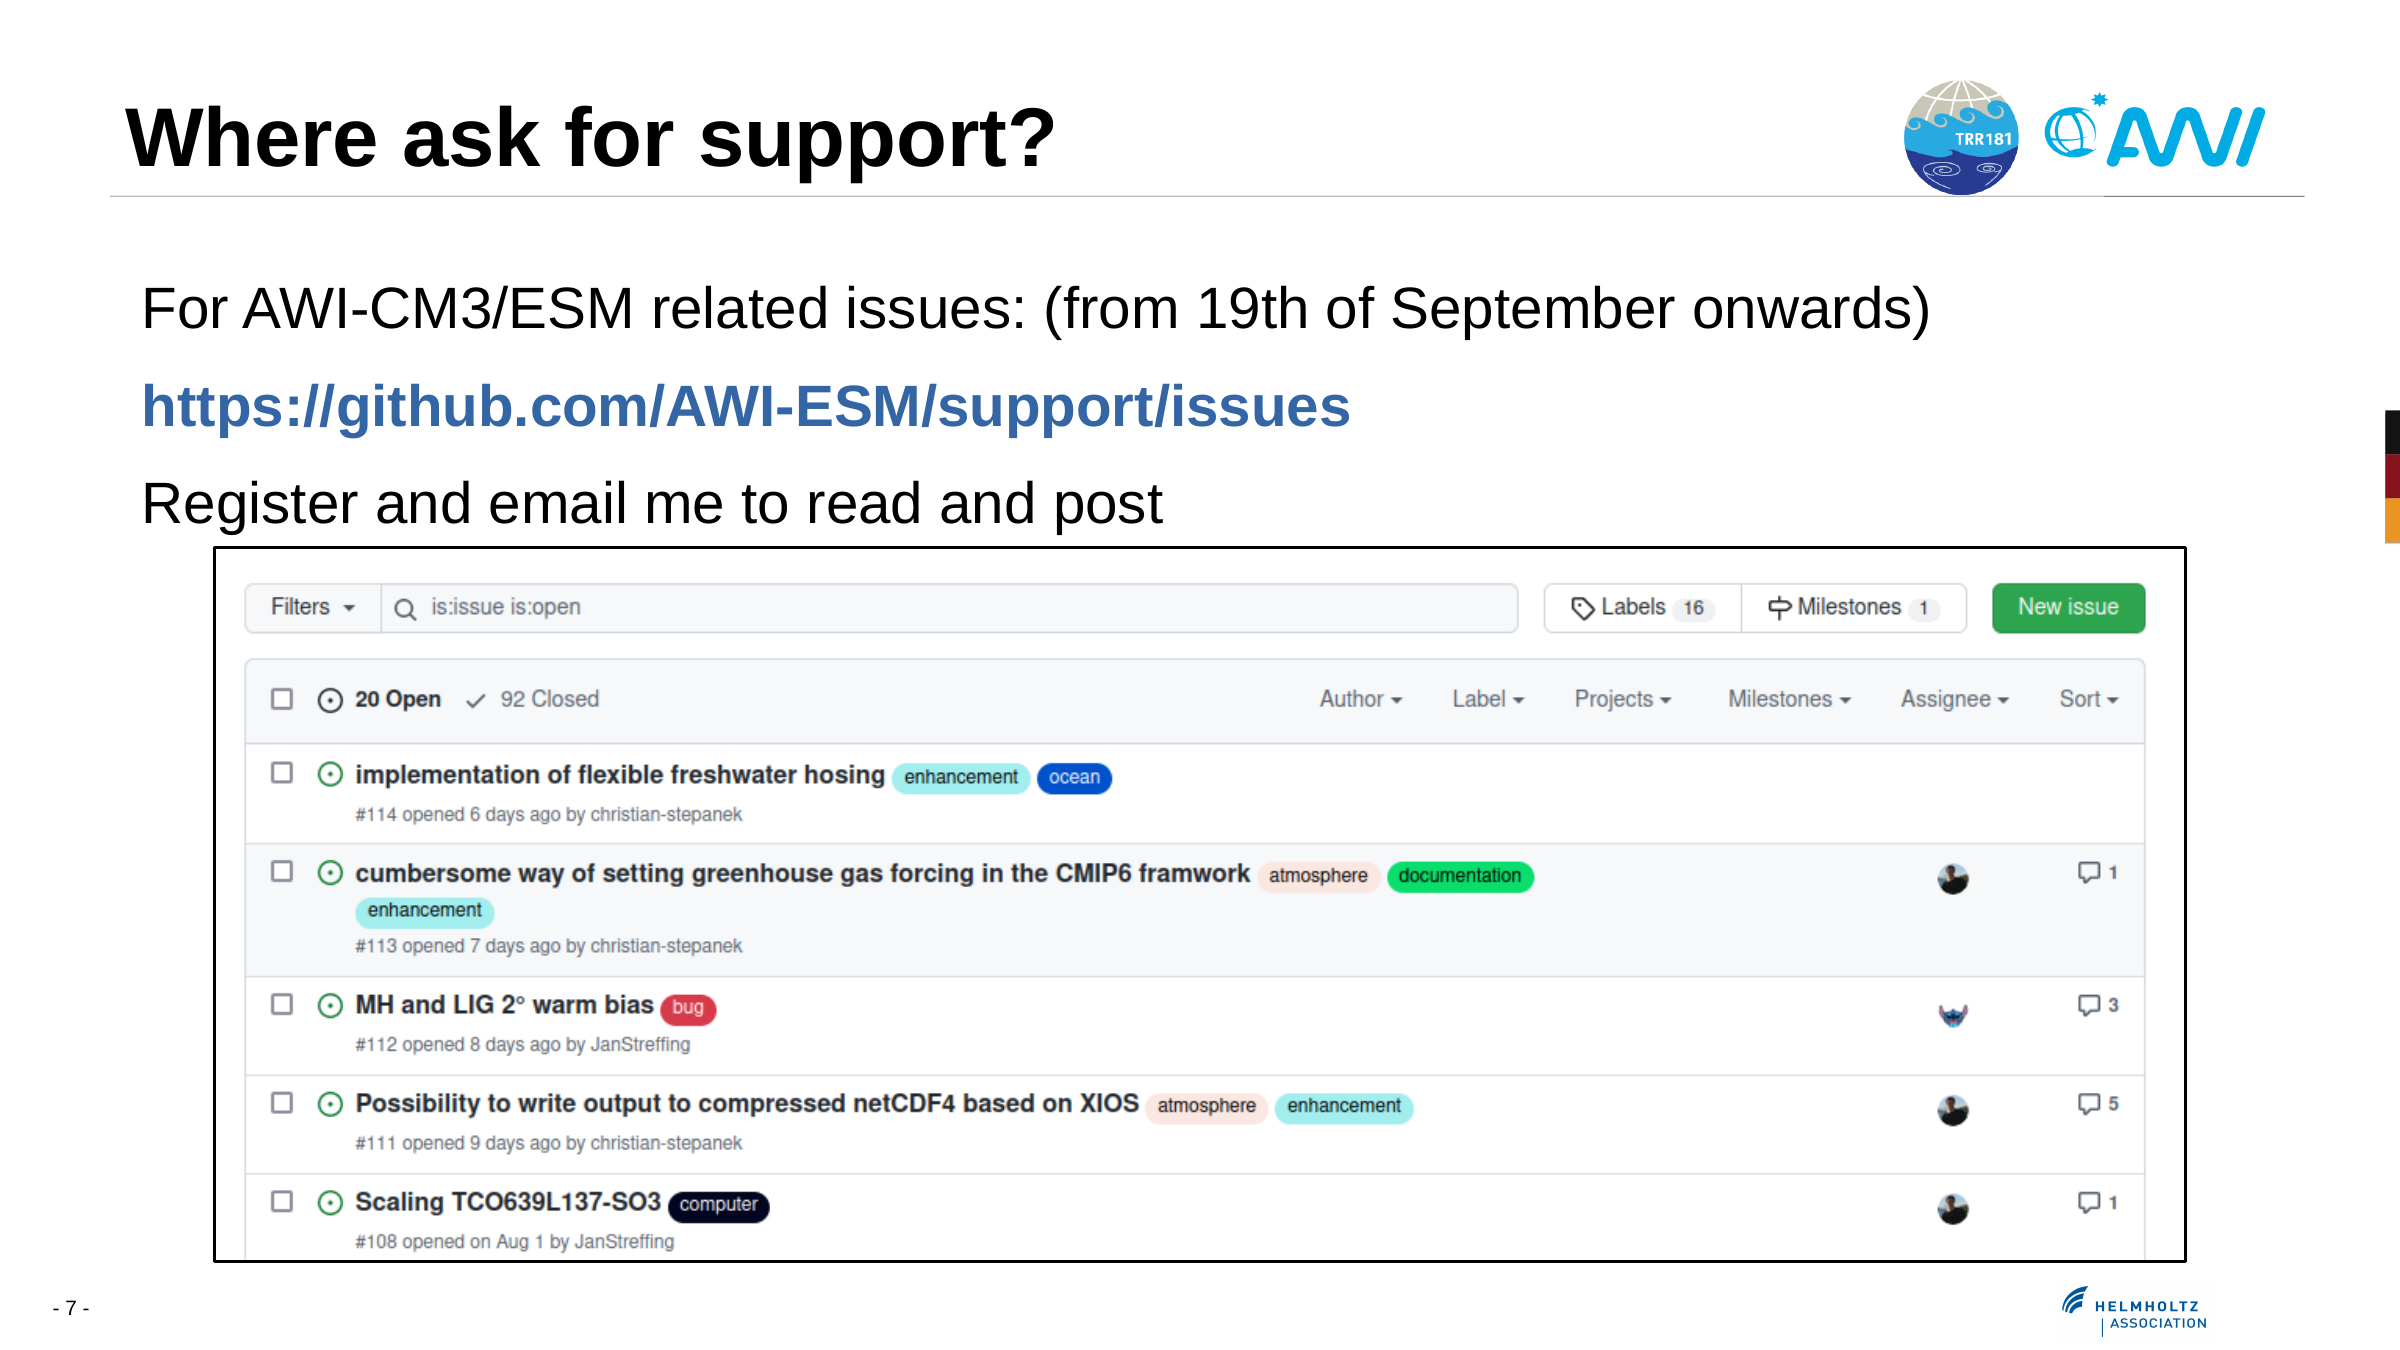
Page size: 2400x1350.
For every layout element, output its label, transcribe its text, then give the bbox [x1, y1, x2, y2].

picture [215, 549, 2185, 1261]
text_box For AWI-CM3/ESM related issues: (from 19th of September onwards) https://github.com/AWI-ESM/support/issues Register and email me to read and post [127, 236, 2273, 1191]
picture [2055, 1281, 2213, 1342]
text_box Where ask for support? [110, 75, 2297, 195]
